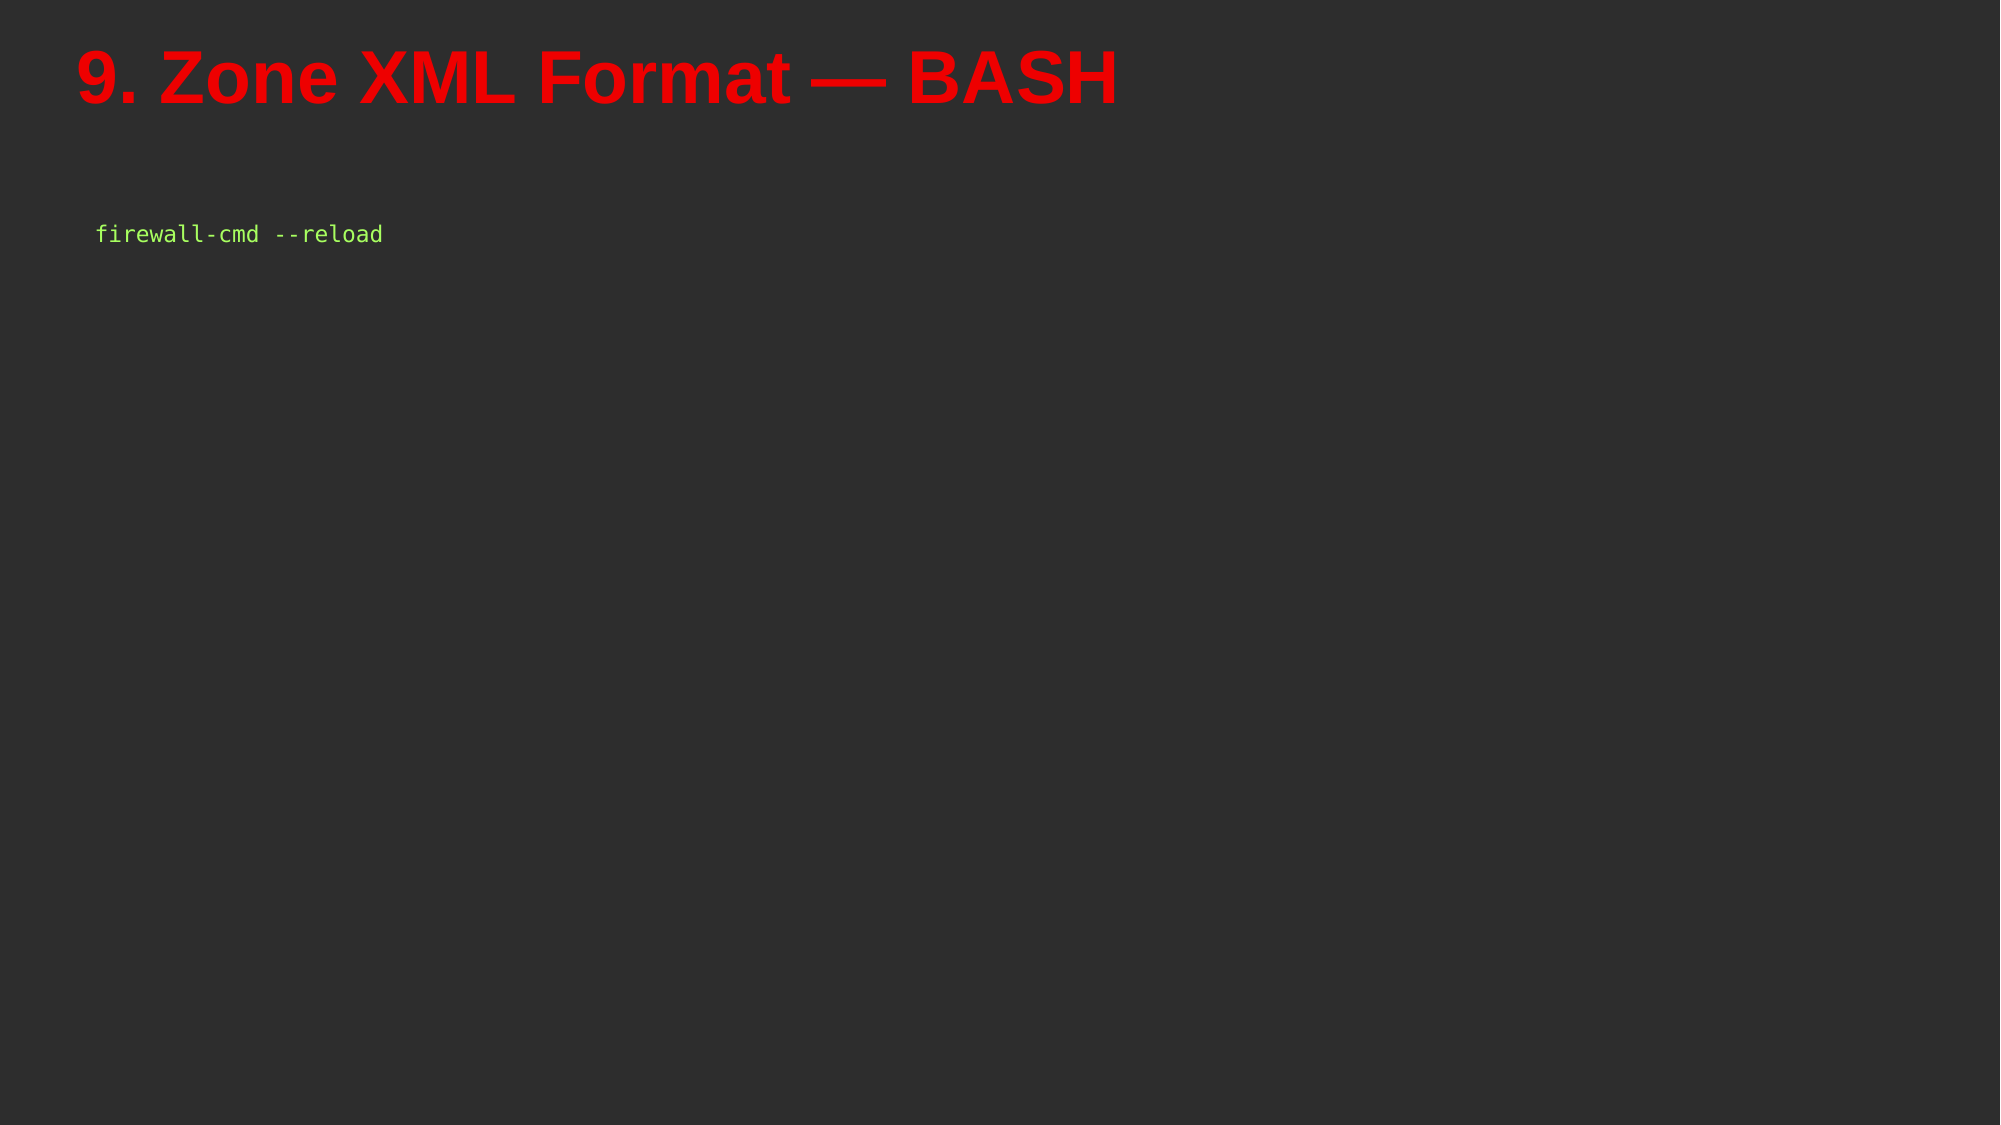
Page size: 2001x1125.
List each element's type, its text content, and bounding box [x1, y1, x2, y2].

text_box firewall-cmd --reload [59, 194, 1942, 1093]
text_box 9. Zone XML Format — BASH [59, 23, 1942, 178]
